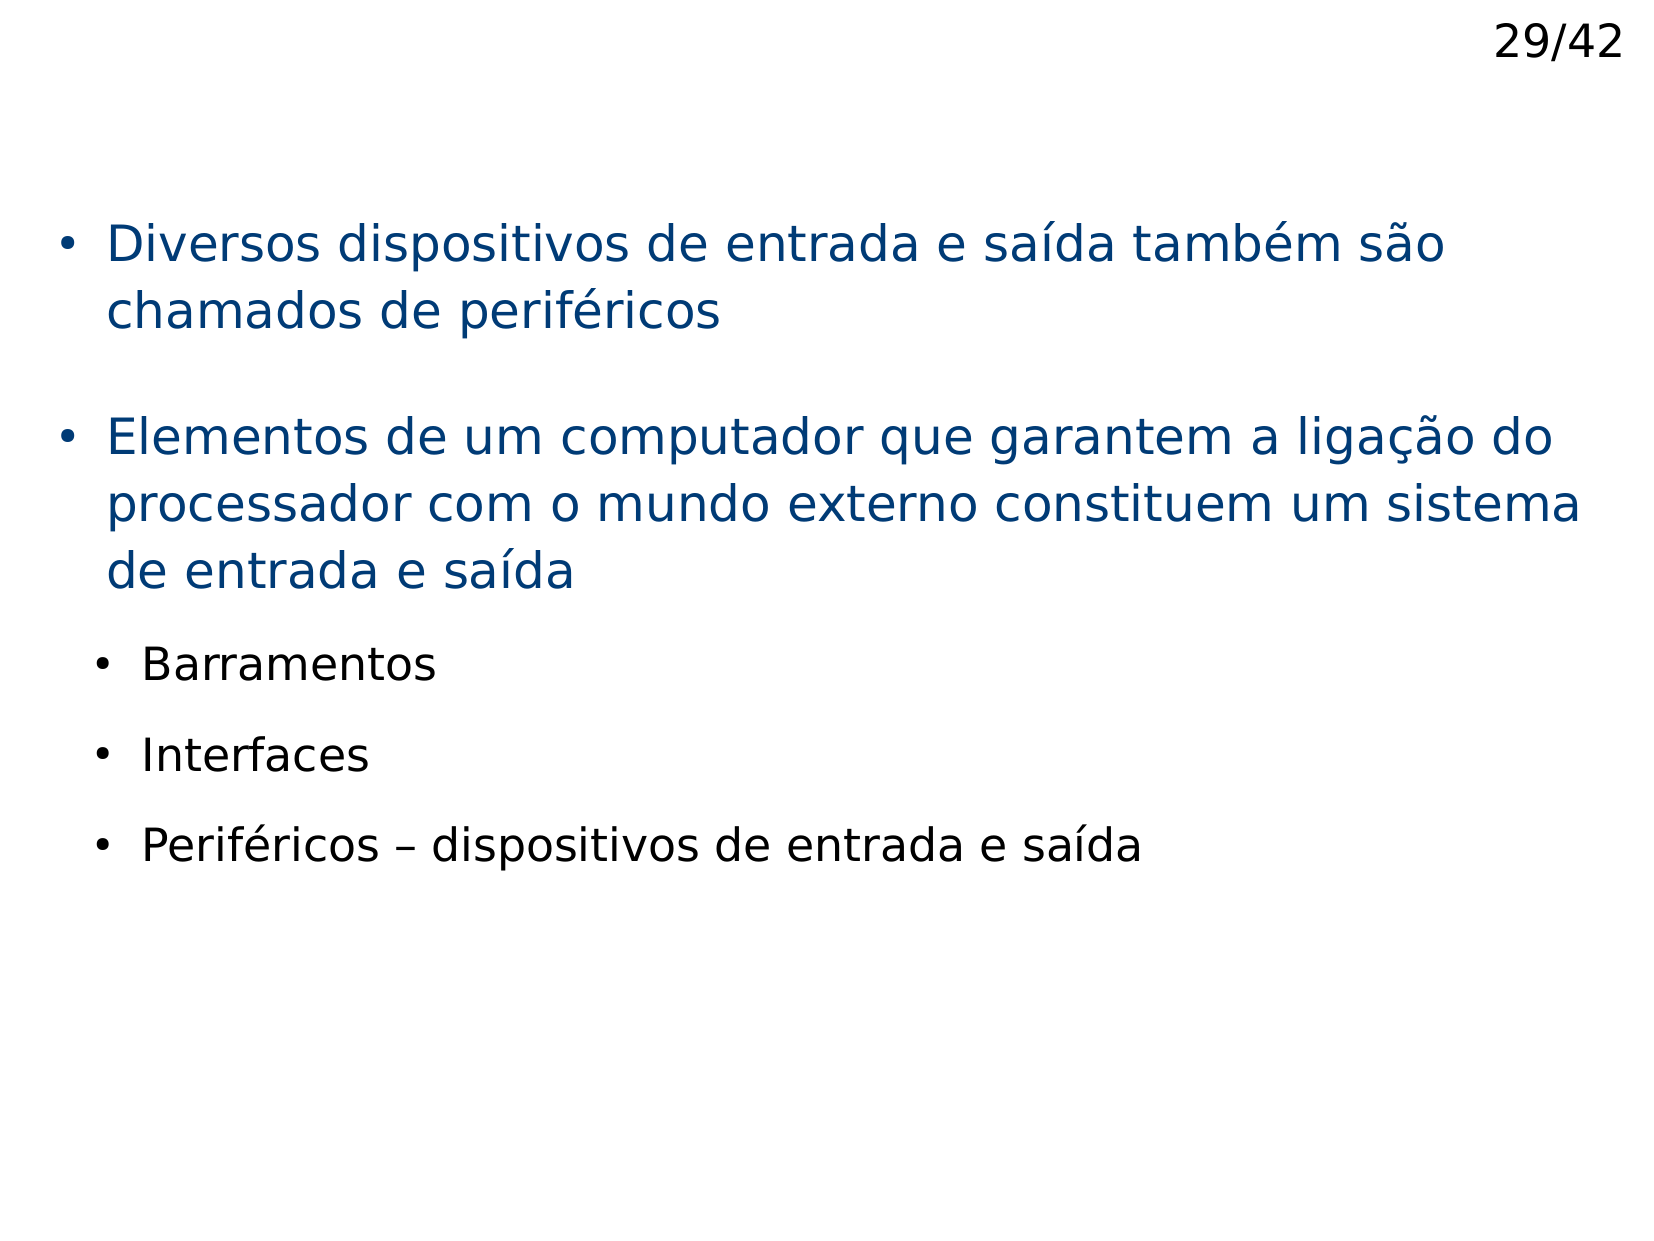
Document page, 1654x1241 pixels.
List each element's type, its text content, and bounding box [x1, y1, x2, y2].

list Diversos dispositivos de entrada e saída também são chamados de periféricos Elementos de um computador que garantem a ligação do processador com o mundo externo constituem um sistema de entrada e saída Barramentos Interfaces Periféricos – dispositivos de entrada e saída [59, 206, 1625, 1211]
